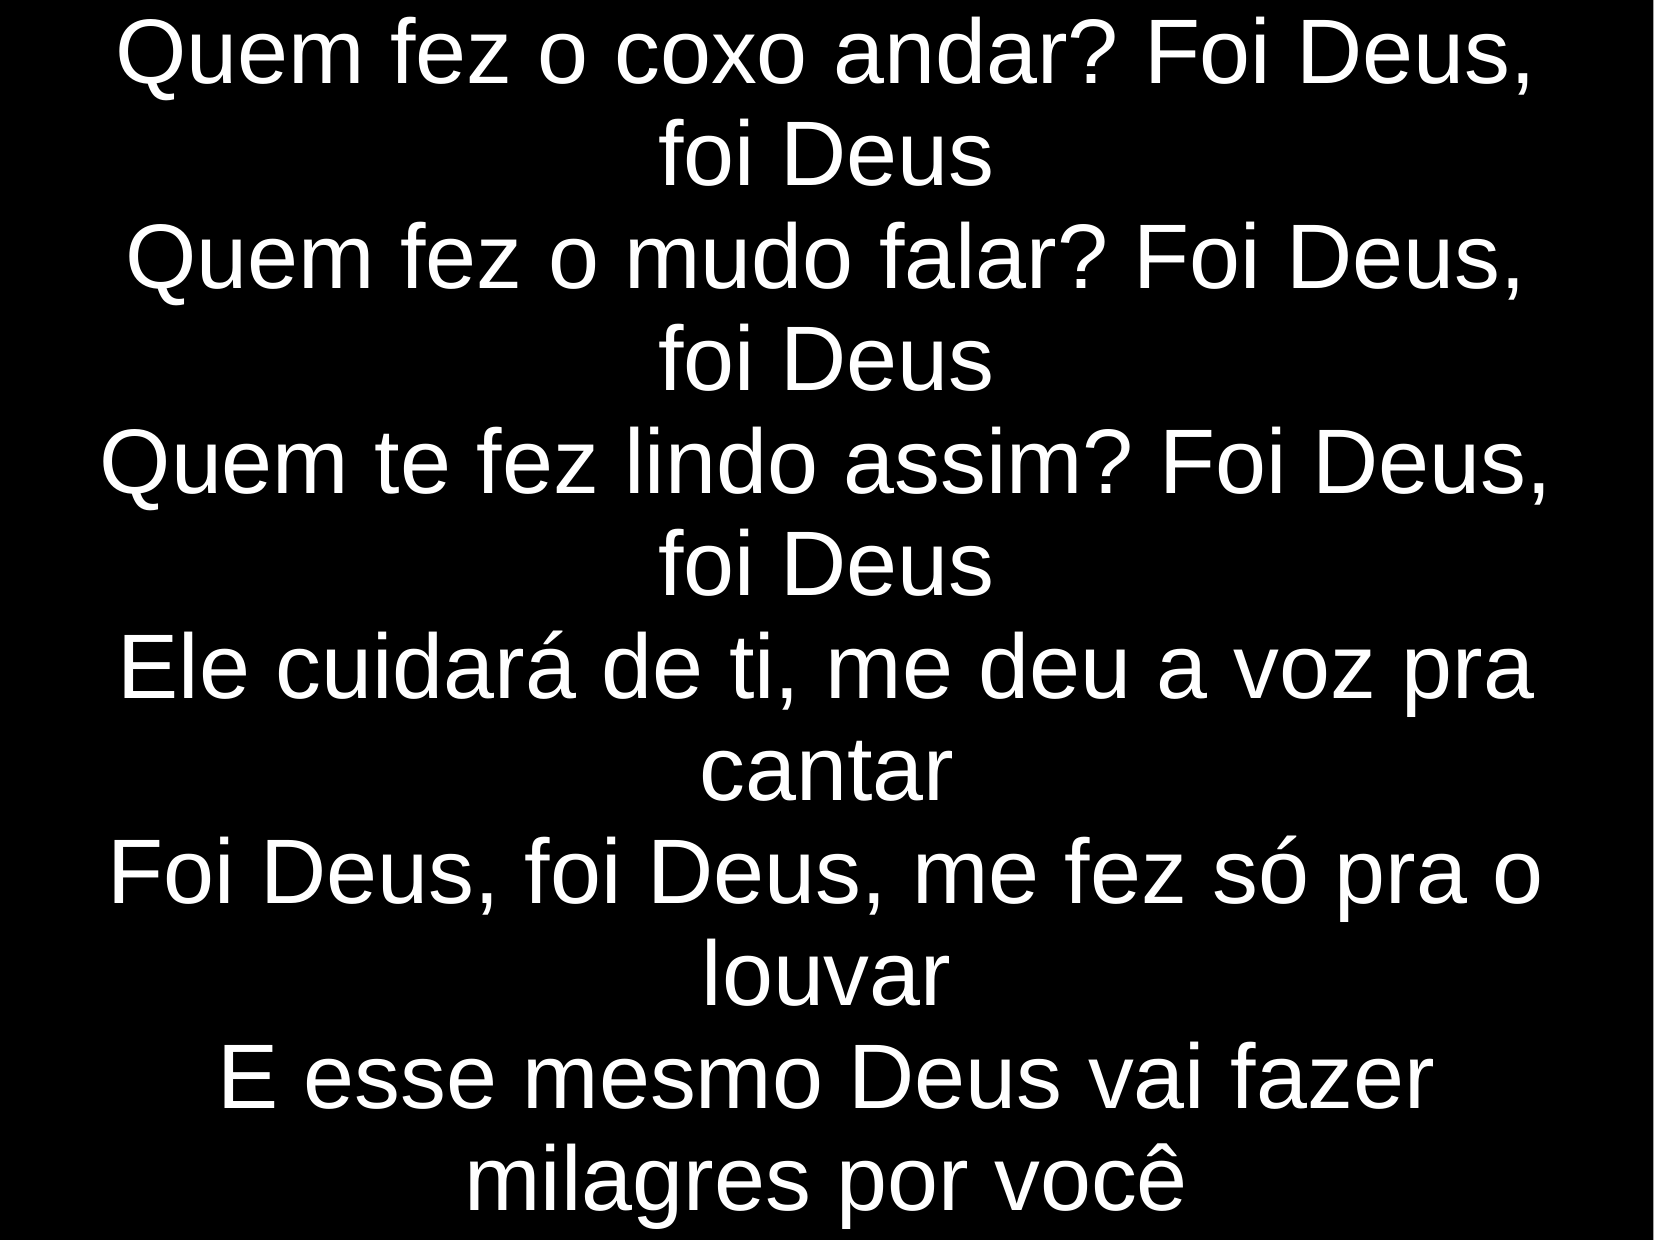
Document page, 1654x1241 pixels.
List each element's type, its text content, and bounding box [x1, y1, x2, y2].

subtitle Quem fez o coxo andar? Foi Deus, foi Deus Quem fez o mudo falar? Foi Deus, foi Deus Quem te fez lindo assim? Foi Deus, foi Deus Ele cuidará de ti, me deu a voz pra cantar Foi Deus, foi Deus, me fez só pra o louvar E esse mesmo Deus vai fazer milagres por você [82, 0, 1571, 1231]
